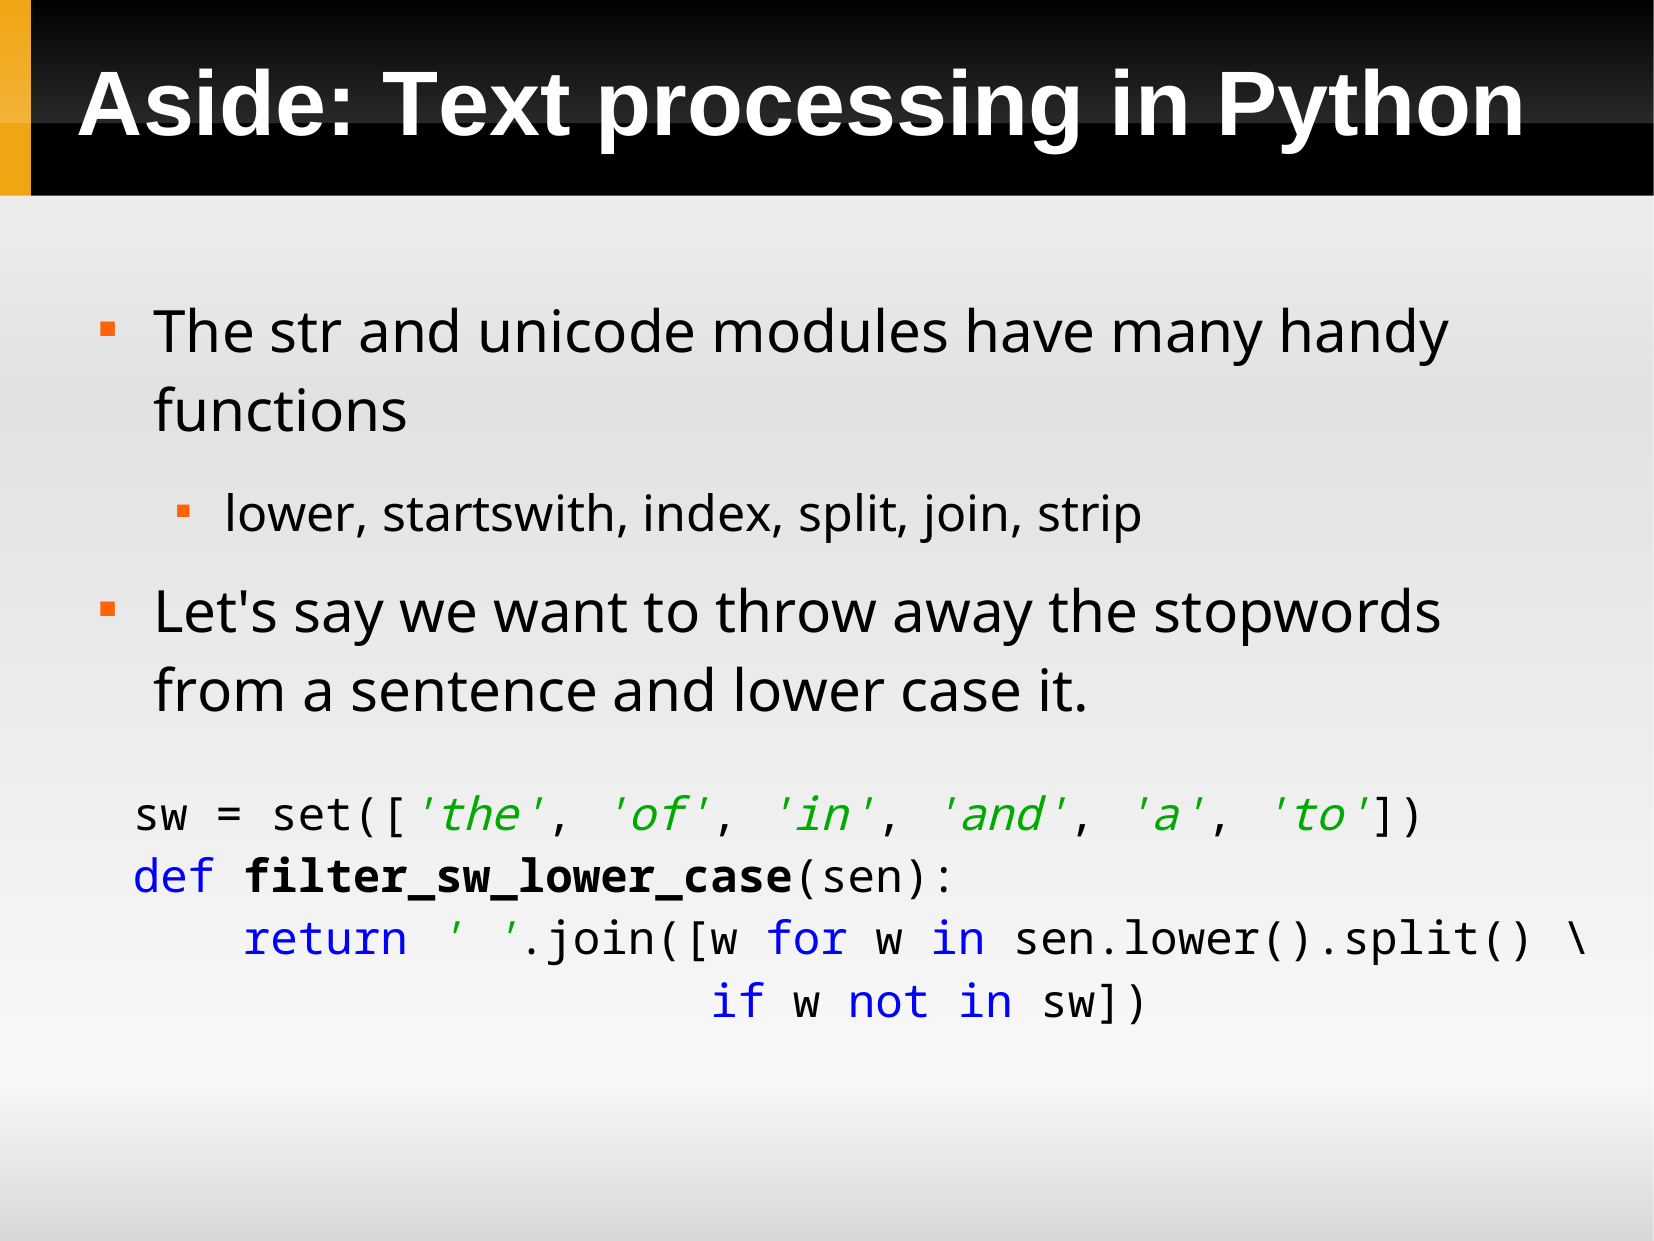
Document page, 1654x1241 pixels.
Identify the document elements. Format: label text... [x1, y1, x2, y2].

list The str and unicode modules have many handy functions lower, startswith, index, split, join, strip Let's say we want to throw away the stopwords from a sentence and lower case it. [82, 290, 1571, 709]
picture [0, 0, 1654, 1241]
title Aside: Text processing in Python [76, 7, 1565, 200]
text_box sw = set(['the', 'of', 'in', 'and', 'a', 'to']) def filter_sw_lower_case(sen): return ' '.join([w for w in sen.lower().split() \ if w not in sw]) [118, 773, 1195, 1055]
